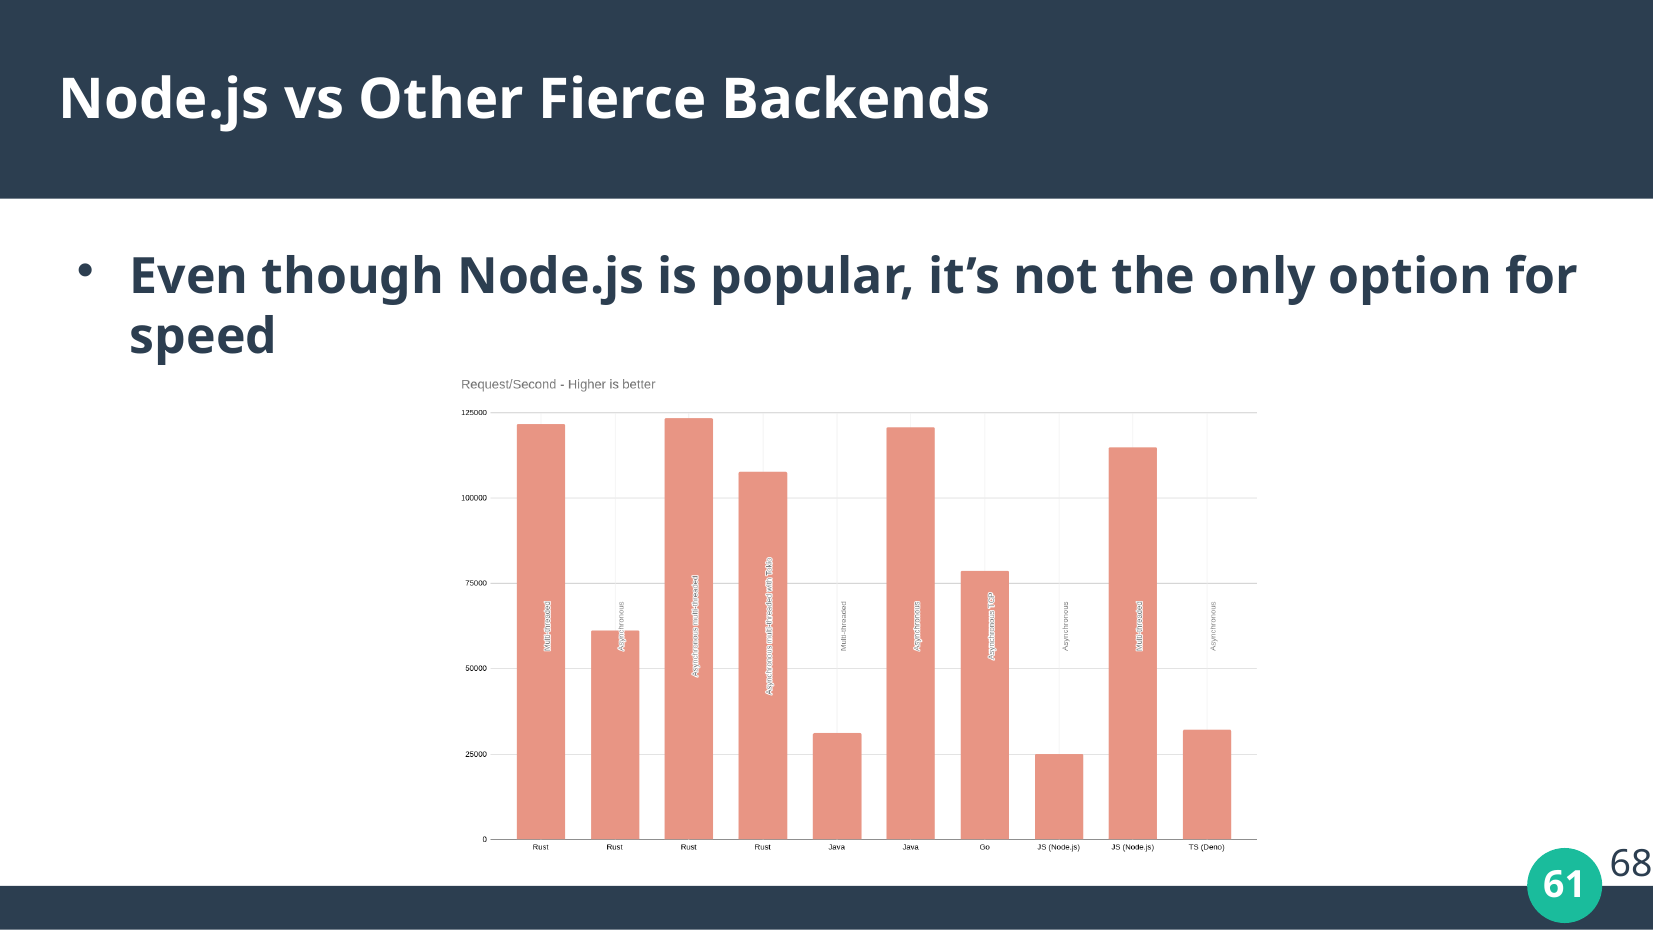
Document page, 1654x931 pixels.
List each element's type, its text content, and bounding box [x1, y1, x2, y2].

title Node.js vs Other Fierce Backends [59, 37, 1594, 155]
picture [438, 369, 1277, 864]
list Even though Node.js is popular, it’s not the only option for speed [59, 243, 1594, 864]
text_box 68 [1588, 830, 1654, 899]
